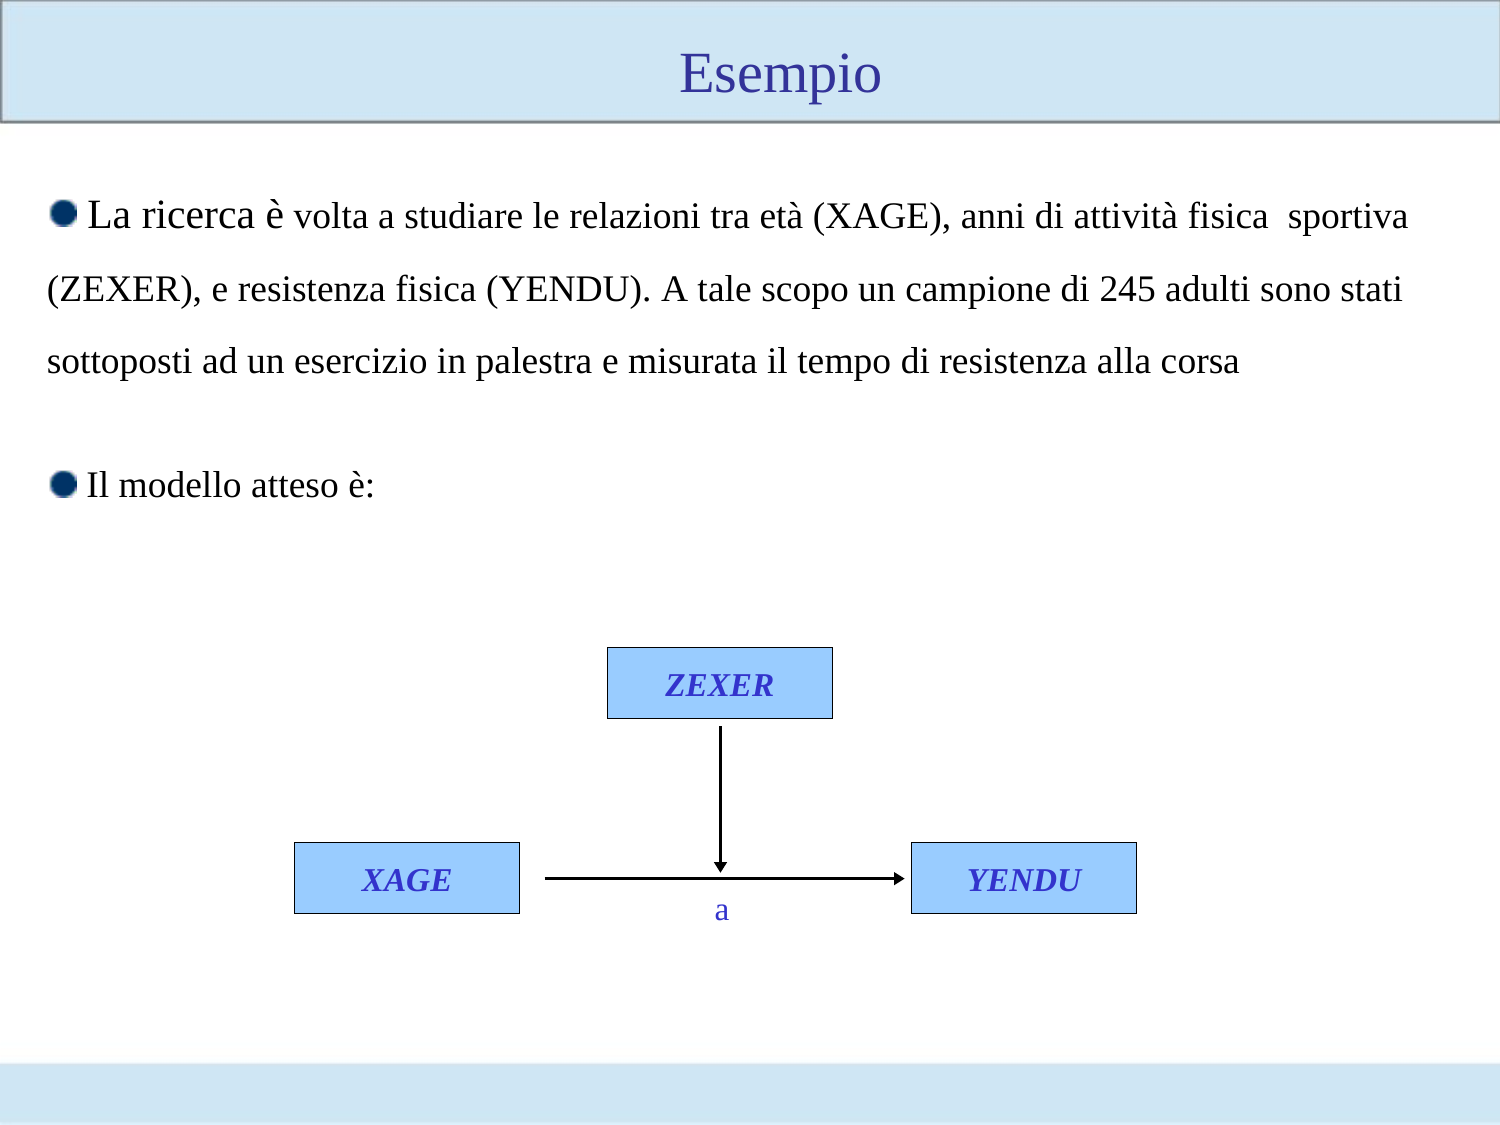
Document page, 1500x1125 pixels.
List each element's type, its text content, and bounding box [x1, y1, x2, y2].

picture [0, 0, 1500, 1125]
text_box La ricerca è volta a studiare le relazioni tra età (XAGE), anni di attività fisica sportiva (ZEXER), e resistenza fisica (YENDU). A tale scopo un campione di 245 adulti sono stati sottoposti ad un esercizio in palestra e misurata il tempo di resistenza alla corsa Il modello atteso è: [32, 148, 1458, 513]
text_box XAGE [294, 842, 520, 914]
text_box ZEXER [607, 647, 833, 719]
text_box YENDU [911, 842, 1137, 914]
text_box a [625, 879, 819, 987]
title Esempio [249, 21, 1313, 117]
